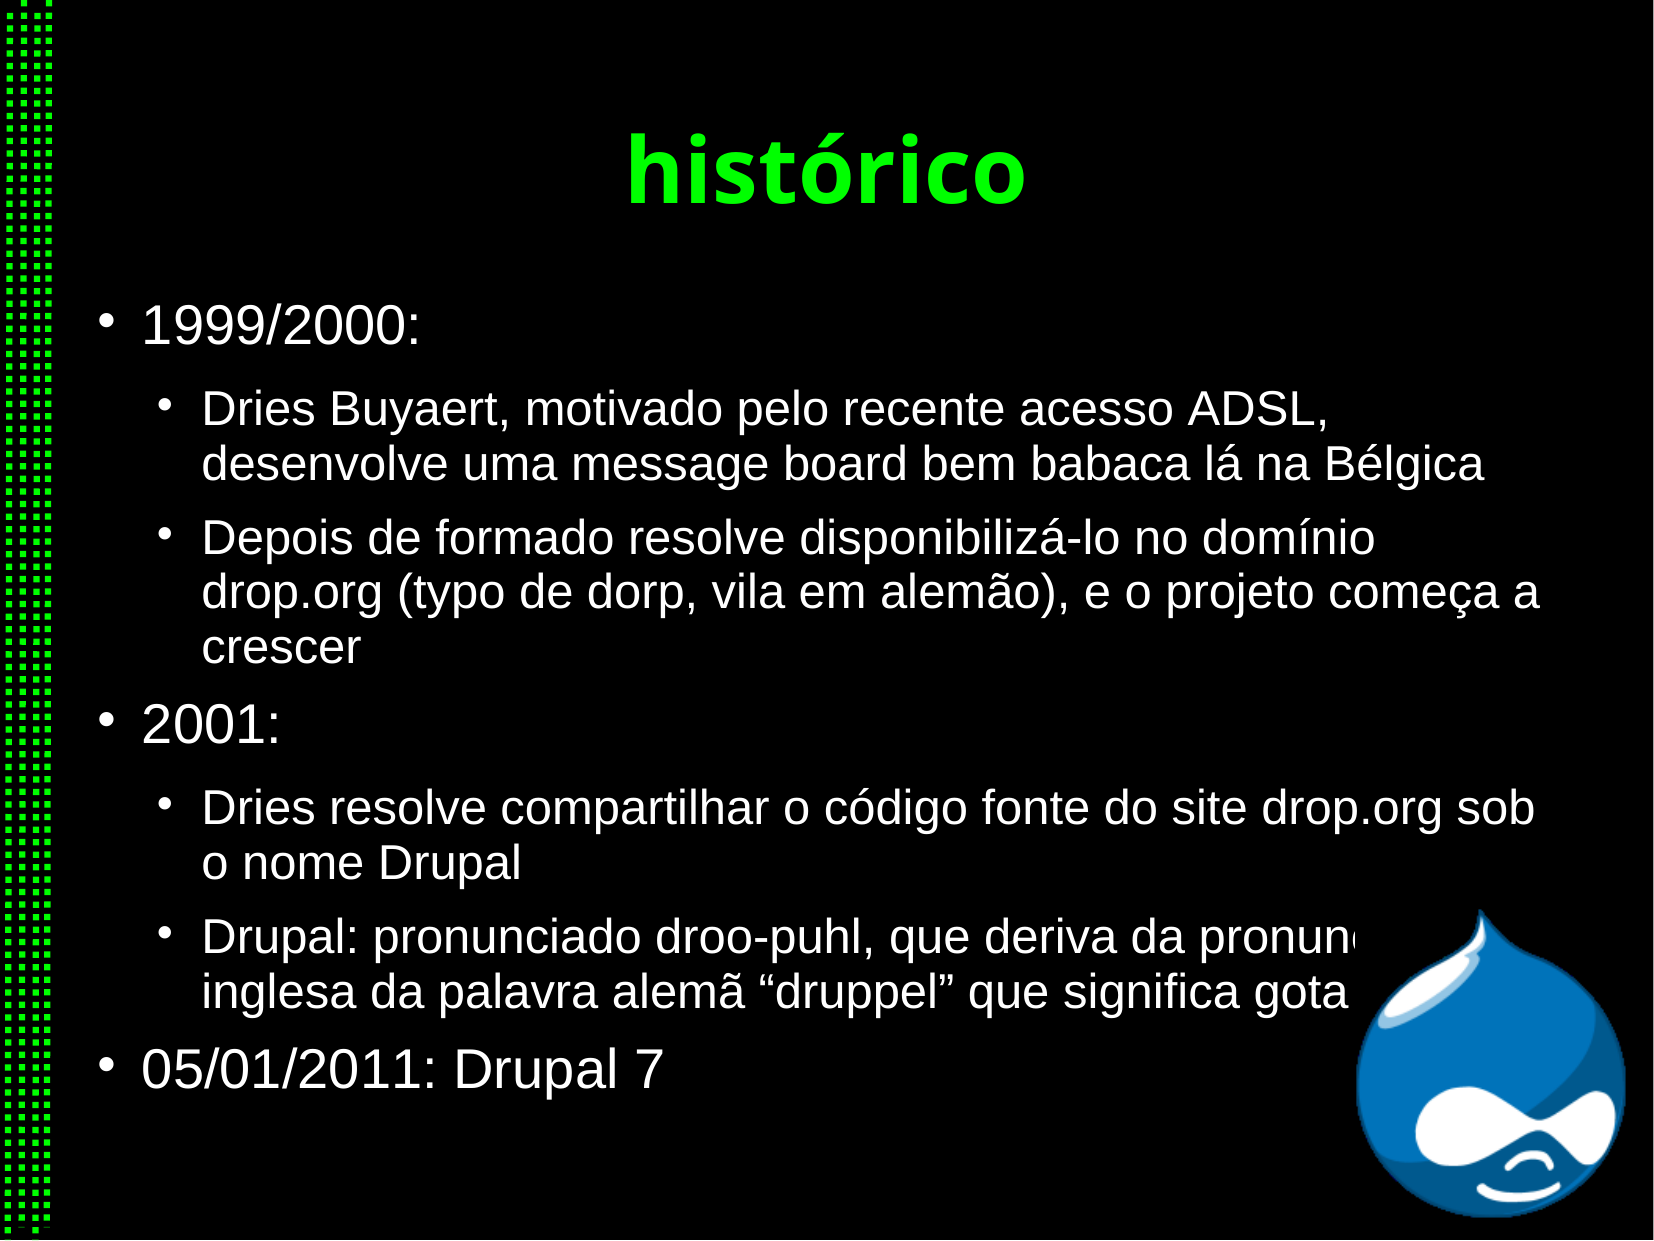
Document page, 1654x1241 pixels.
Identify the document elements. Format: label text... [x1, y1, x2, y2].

title histórico [82, 49, 1571, 257]
picture [1355, 908, 1629, 1221]
list 1999/2000: Dries Buyaert, motivado pelo recente acesso ADSL, desenvolve uma message board bem babaca lá na Bélgica Depois de formado resolve disponibilizá-lo no domínio drop.org (typo de dorp, vila em alemão), e o projeto começa a crescer 2001: Dries resolve compartilhar o código fonte do site drop.org sob o nome Drupal Drupal: pronunciado droo-puhl, que deriva da pronuncia inglesa da palavra alemã “druppel” que significa gota (drop) 05/01/2011: Drupal 7 [82, 290, 1571, 1109]
